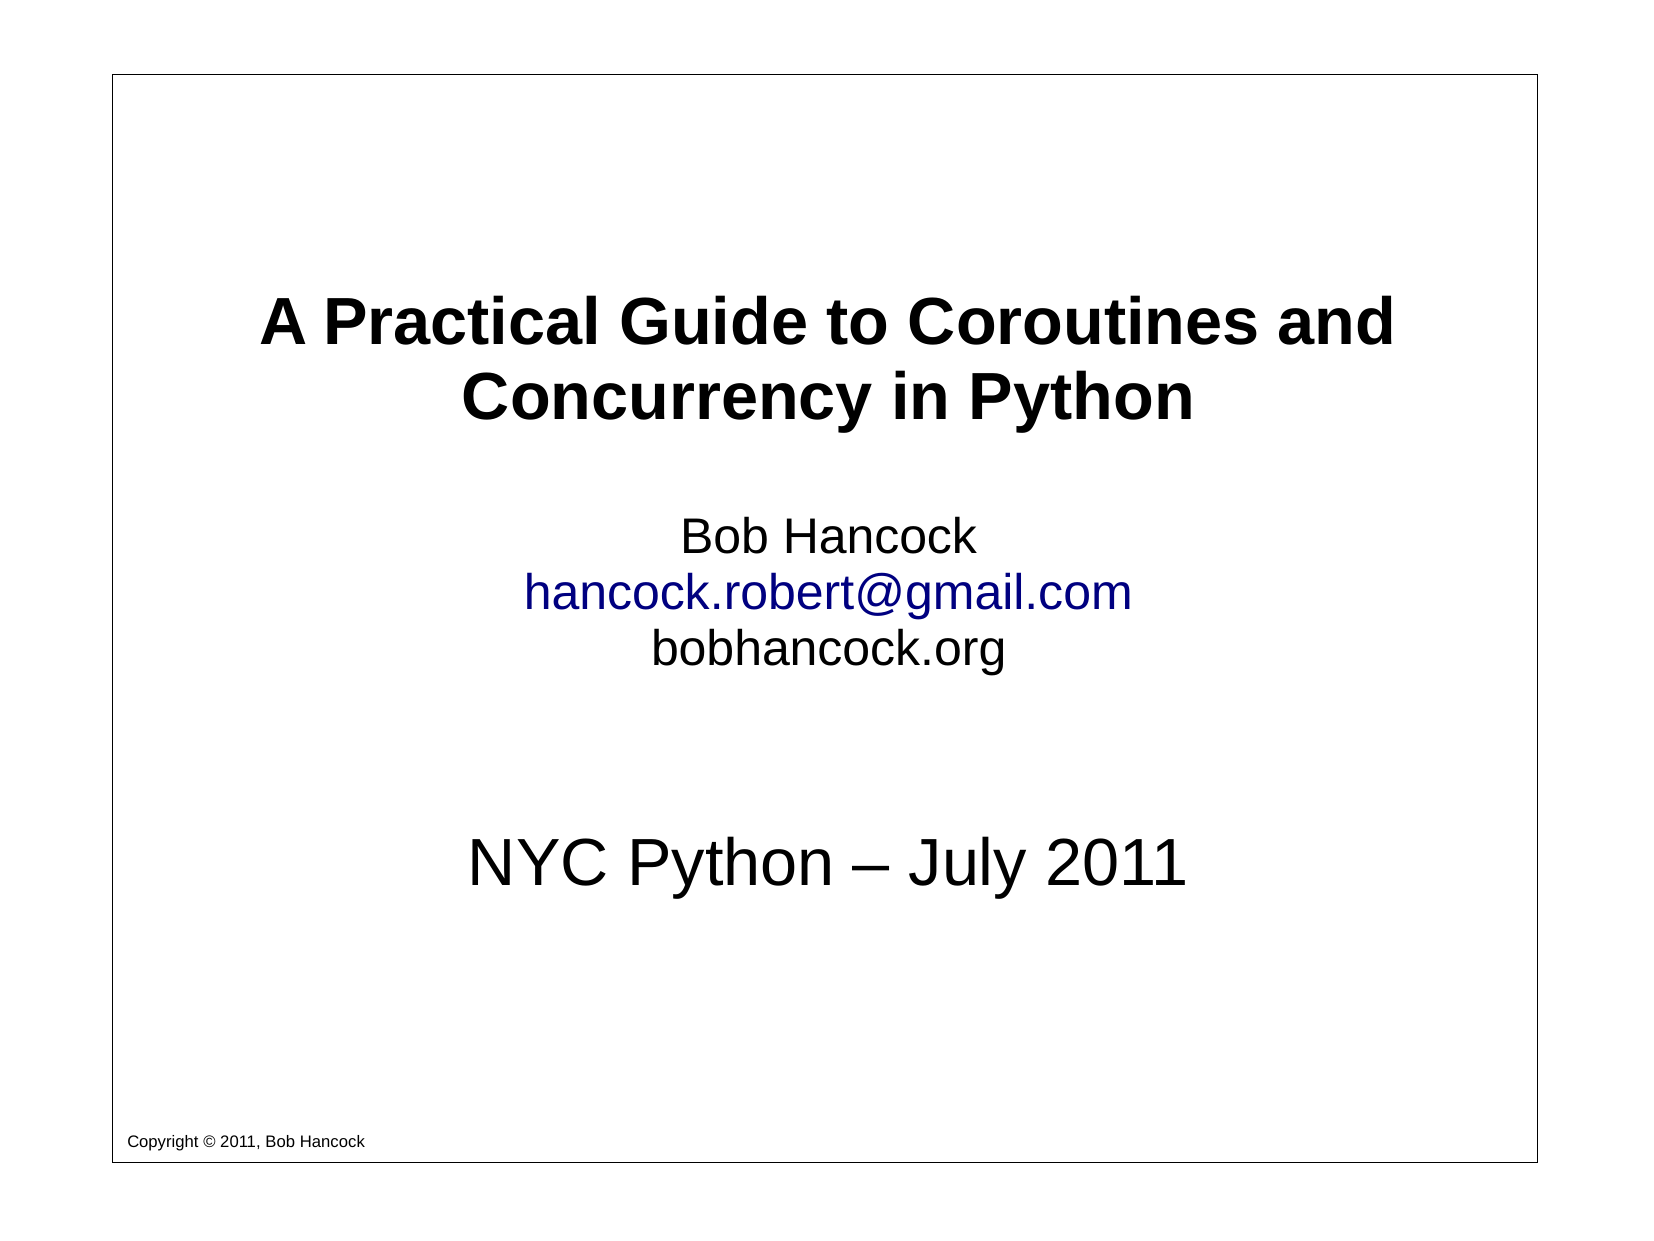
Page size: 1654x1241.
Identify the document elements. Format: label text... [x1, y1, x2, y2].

text_box Copyright © 2011, Bob Hancock [112, 1125, 381, 1159]
subtitle A Practical Guide to Coroutines and Concurrency in Python Bob Hancock hancock.robert@gmail.com bobhancock.org NYC Python – July 2011 [251, 199, 1407, 1135]
